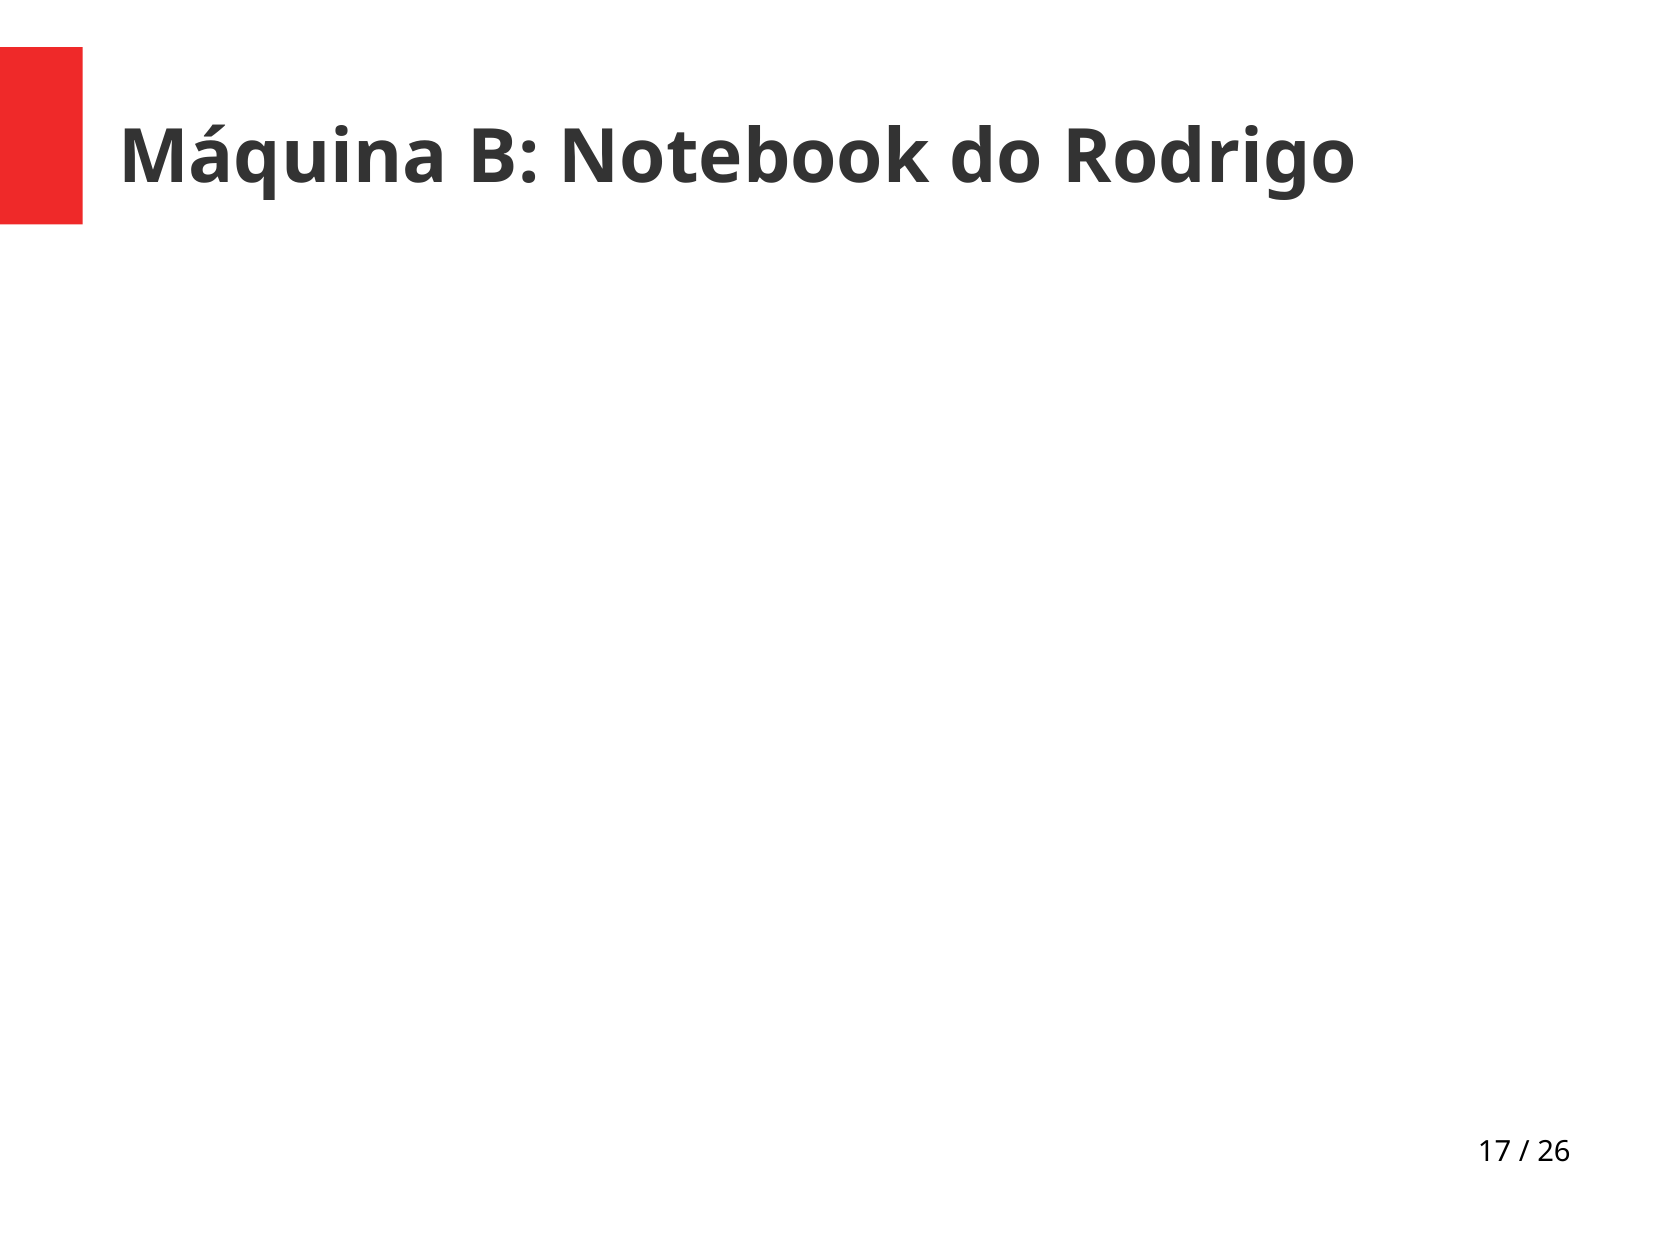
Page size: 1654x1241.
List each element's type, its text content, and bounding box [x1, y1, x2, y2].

title Máquina B: Notebook do Rodrigo [118, 49, 1571, 257]
